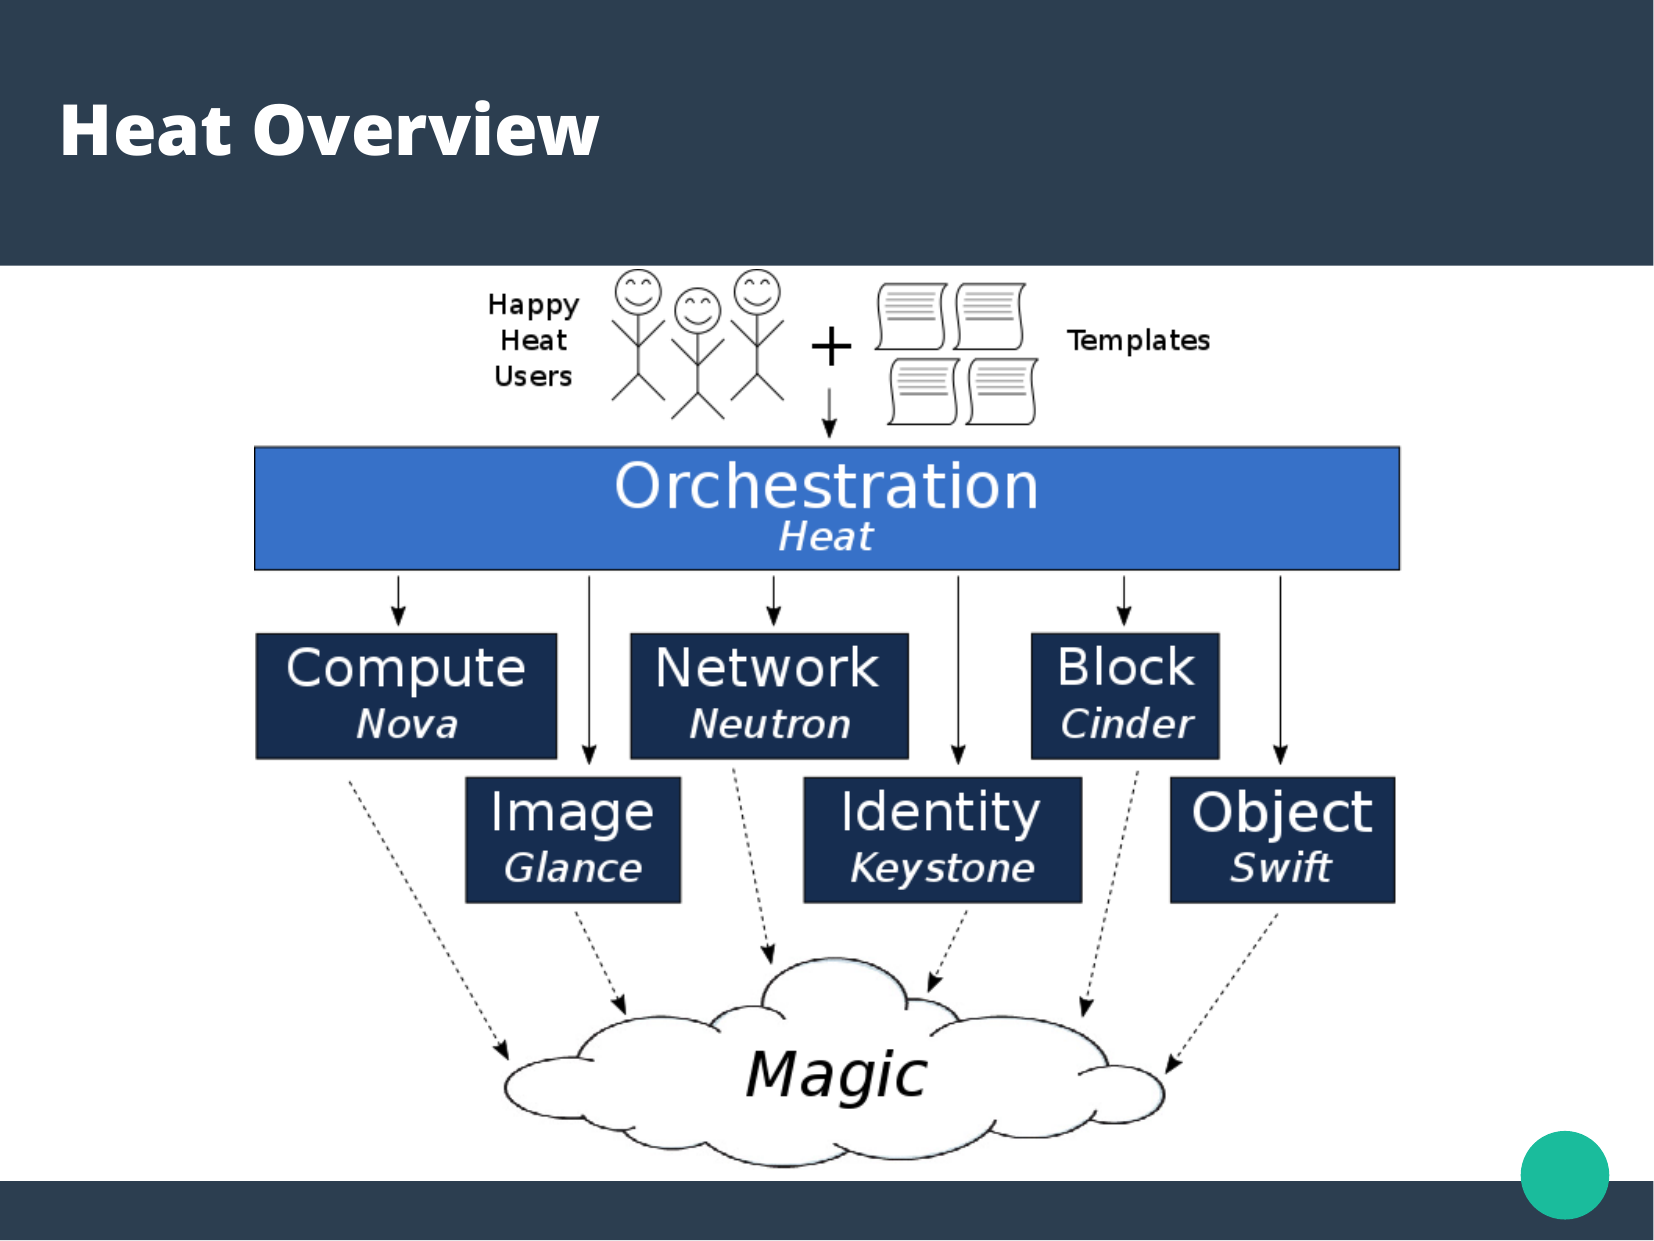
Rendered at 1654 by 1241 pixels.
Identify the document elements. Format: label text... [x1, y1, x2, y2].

picture [254, 269, 1402, 1170]
title Heat Overview [59, 49, 1595, 207]
